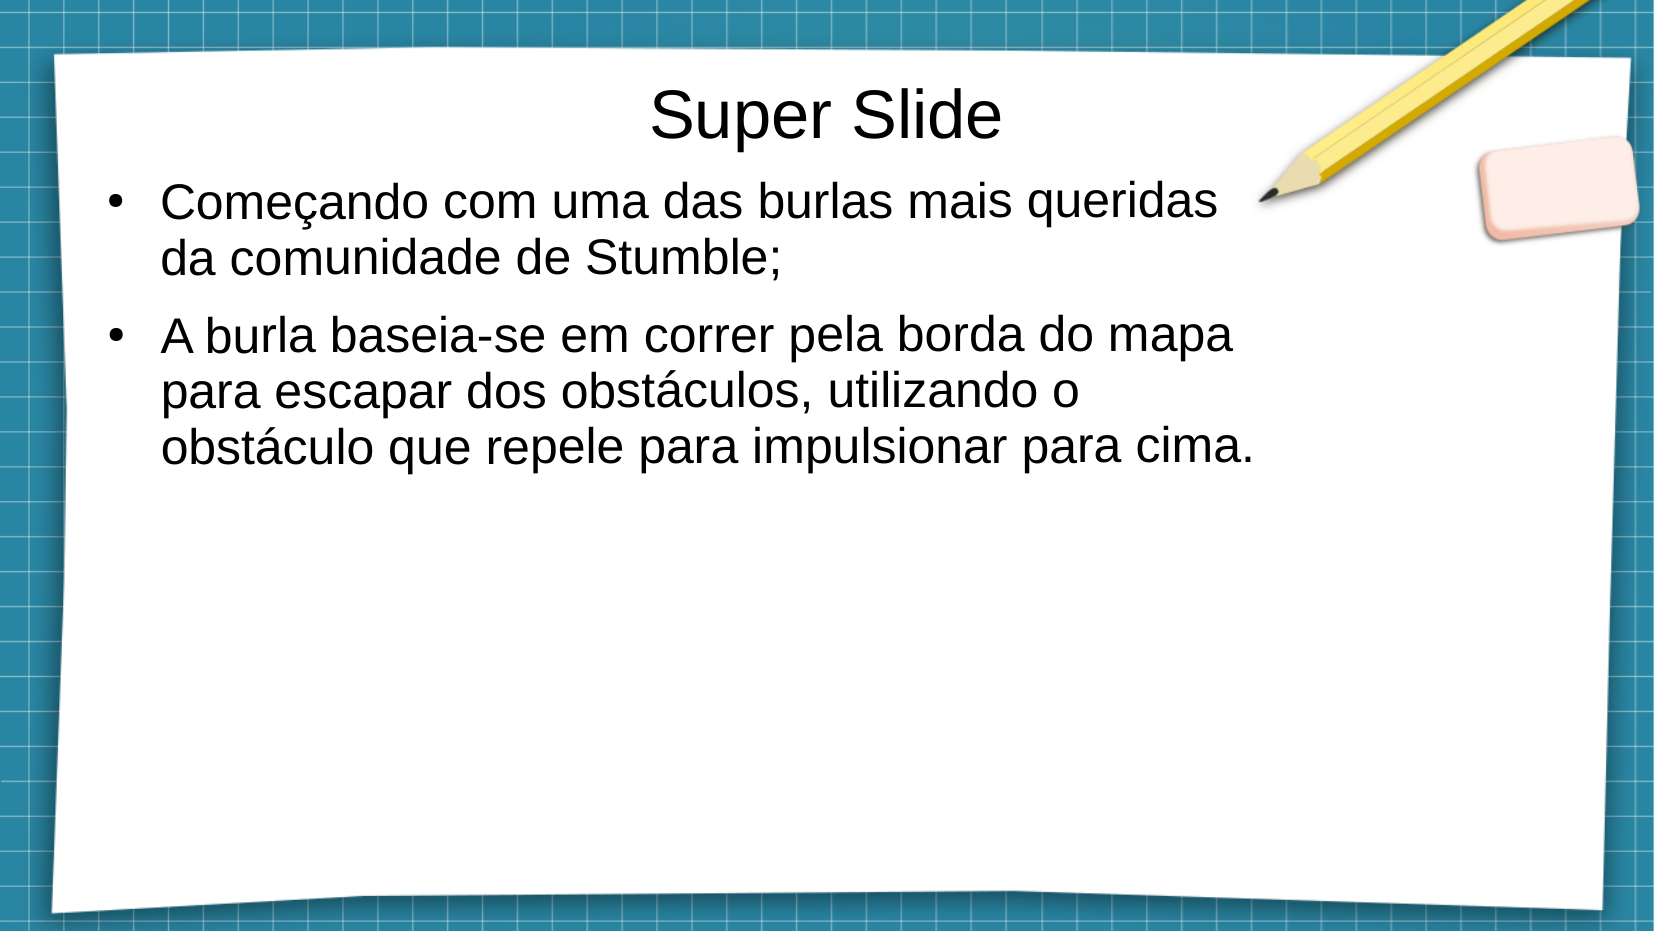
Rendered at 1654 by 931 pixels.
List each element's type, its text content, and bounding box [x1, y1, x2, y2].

list Começando com uma das burlas mais queridas da comunidade de Stumble; A burla baseia-se em correr pela borda do mapa para escapar dos obstáculos, utilizando o obstáculo que repele para impulsionar para cima. [89, 170, 1271, 534]
title Super Slide [82, 37, 1571, 193]
picture [0, 0, 1654, 931]
